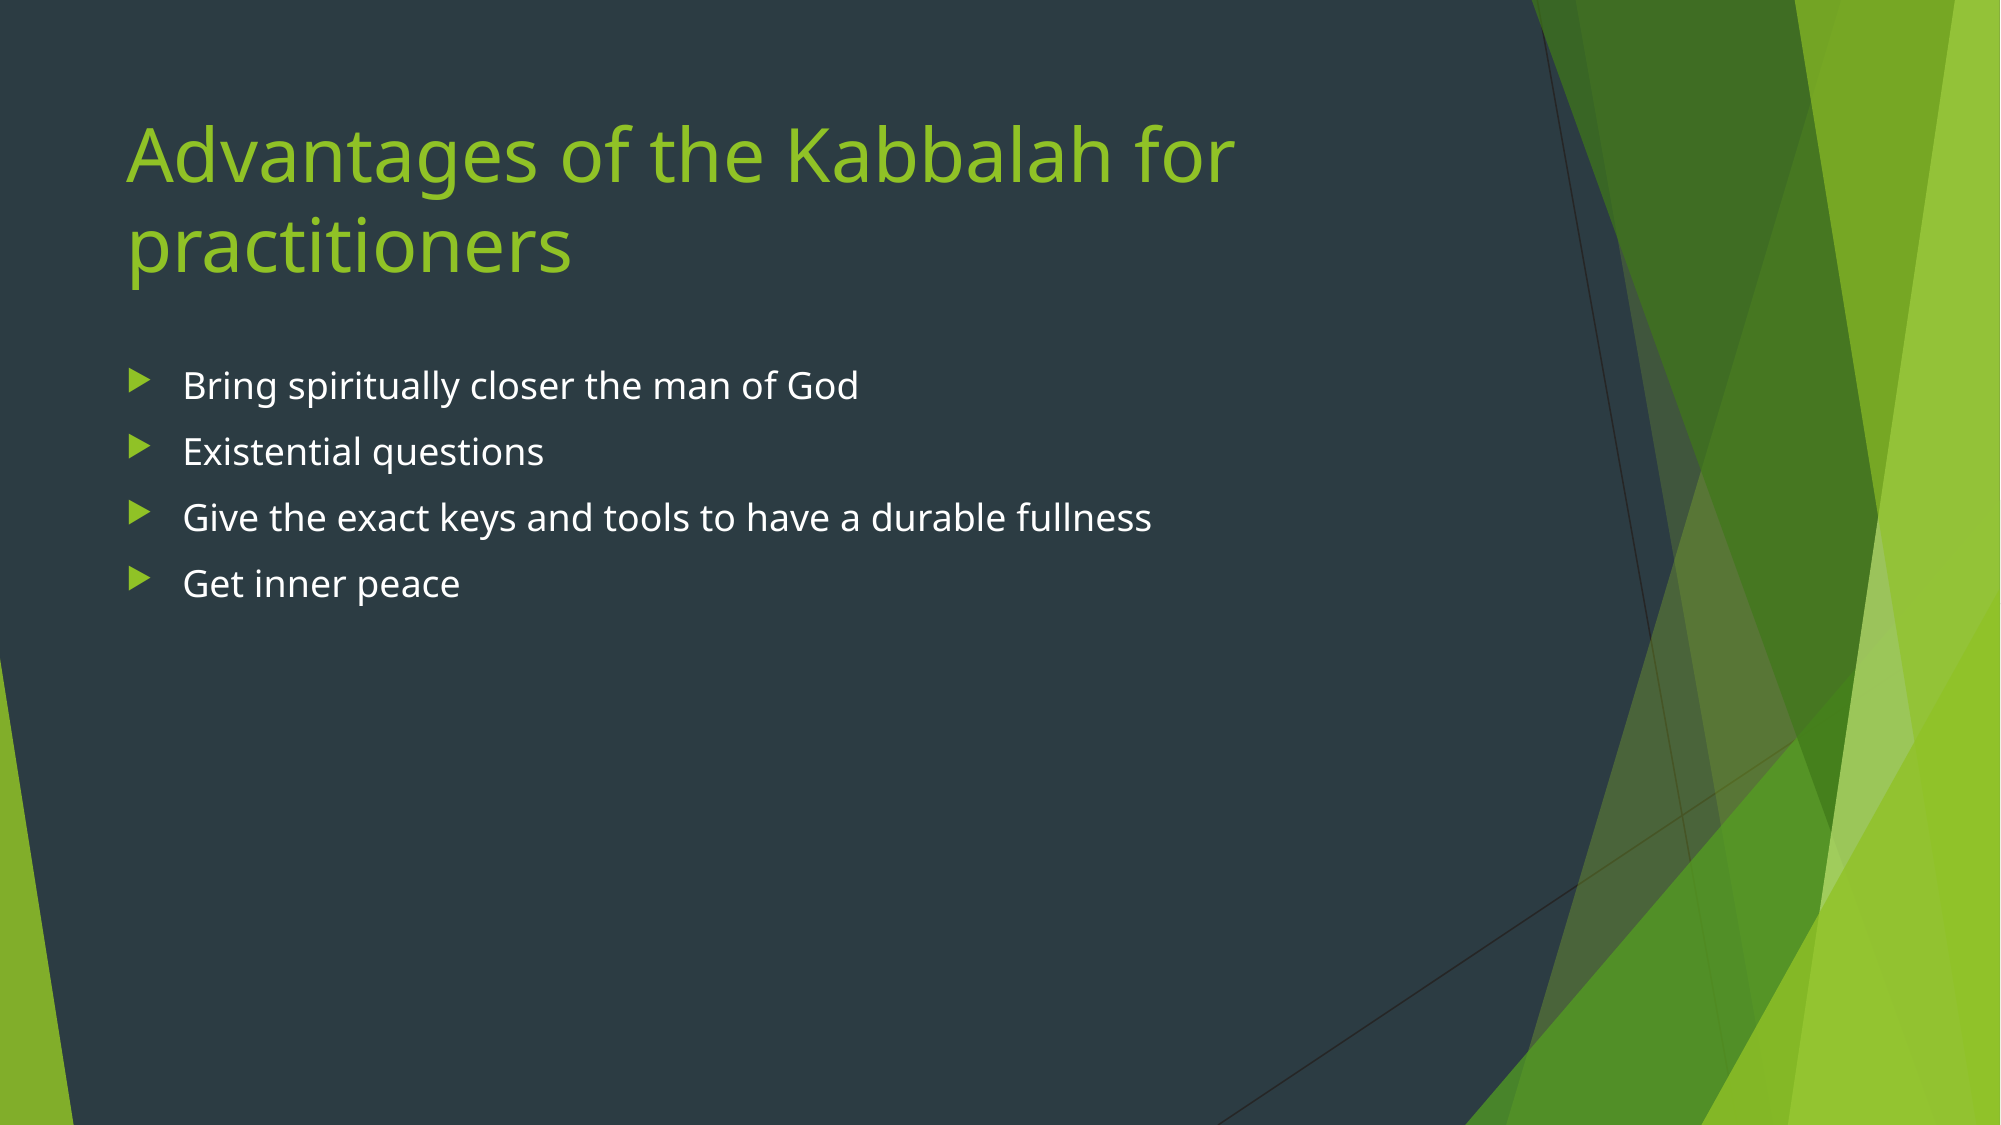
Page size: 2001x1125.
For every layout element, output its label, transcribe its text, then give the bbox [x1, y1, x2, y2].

list Bring spiritually closer the man of God Existential questions Give the exact keys and tools to have a durable fullness Get inner peace [111, 354, 1522, 992]
title Advantages of the Kabbalah for practitioners [111, 99, 1522, 317]
